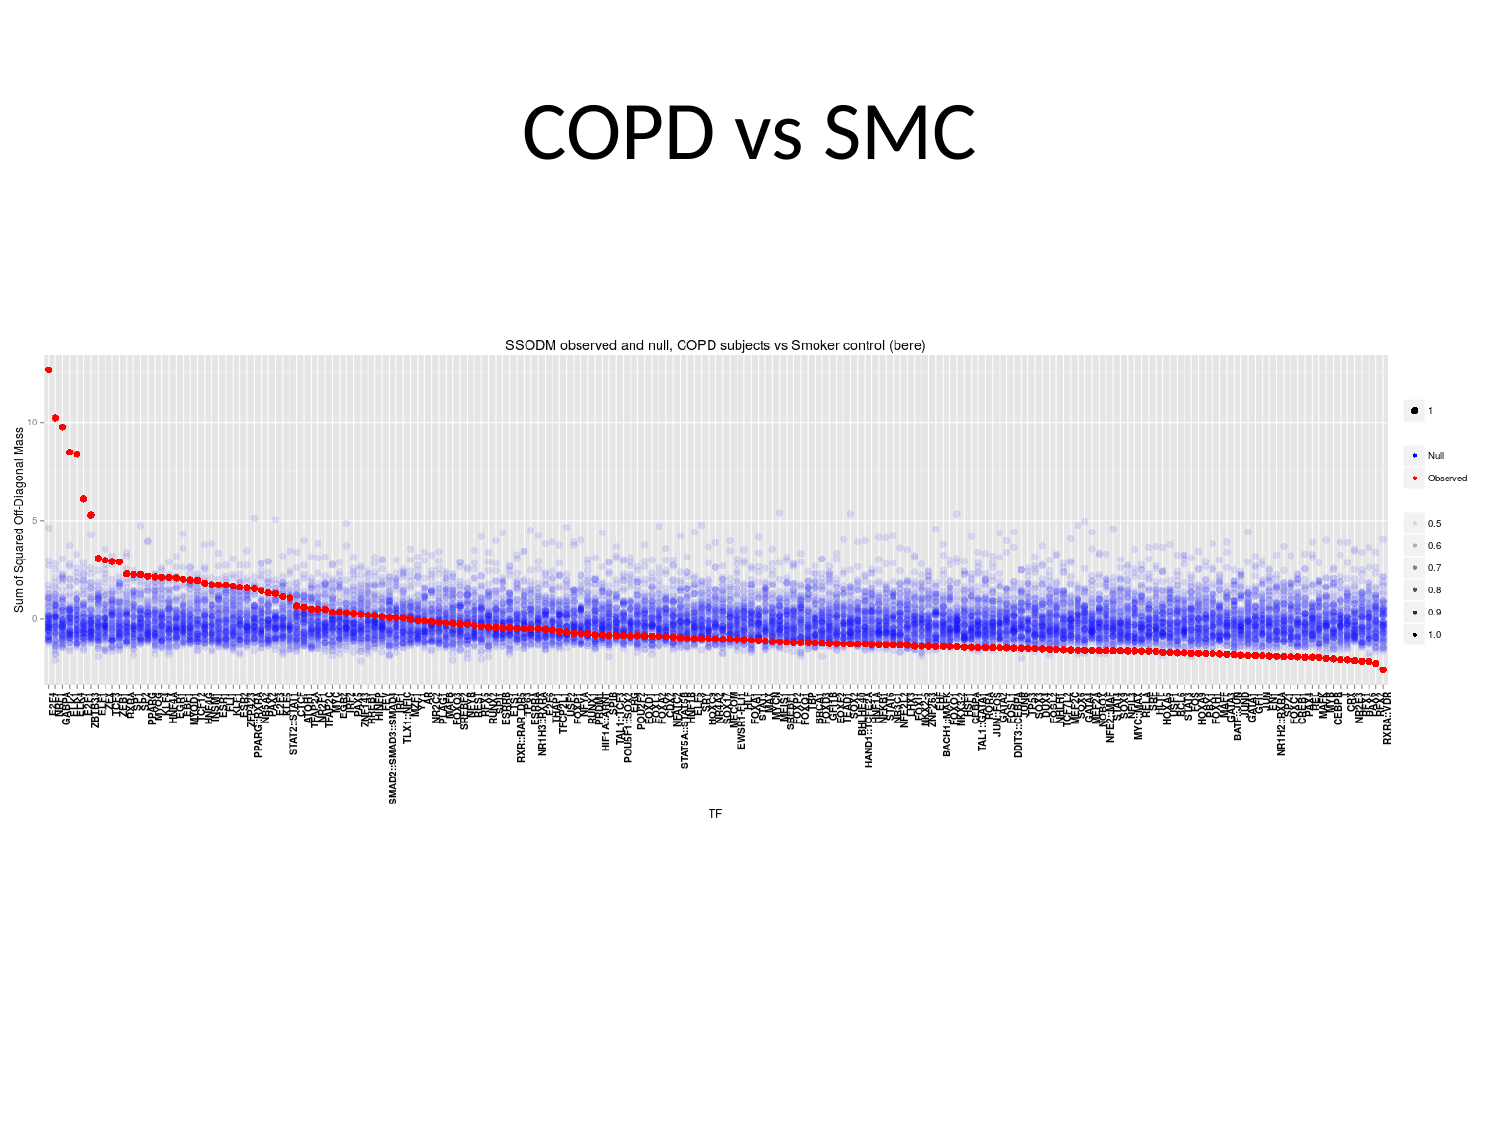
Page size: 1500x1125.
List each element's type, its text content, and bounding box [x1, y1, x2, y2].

title COPD vs SMC [75, 90, 1426, 188]
picture [0, 316, 1500, 832]
